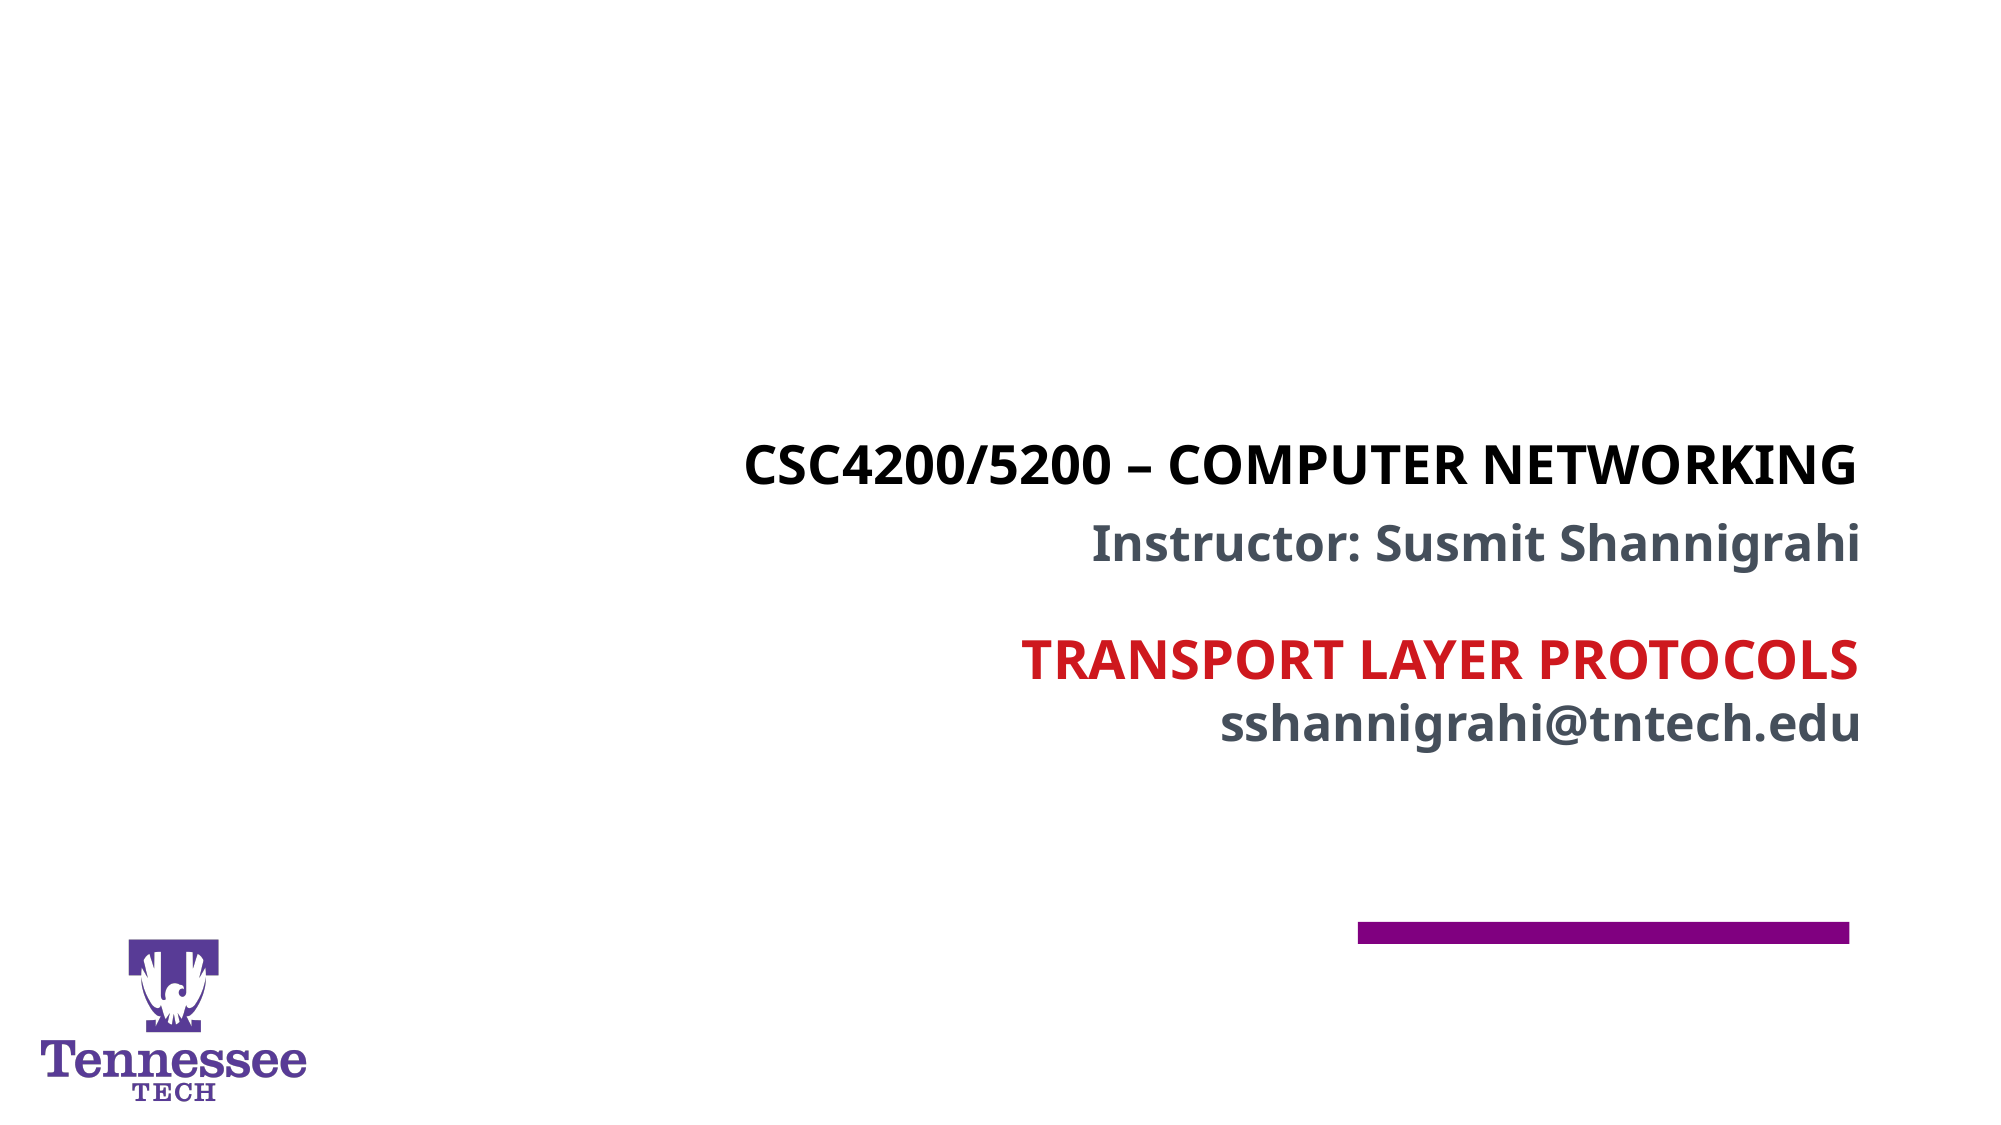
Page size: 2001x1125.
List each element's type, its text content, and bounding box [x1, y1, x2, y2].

text_box CSC4200/5200 – Computer Networking Transport layer protocols [30, 404, 1875, 706]
text_box Instructor: Susmit Shannigrahi sshannigrahi@tntech.edu [462, 886, 1877, 1075]
picture [16, 914, 331, 1122]
